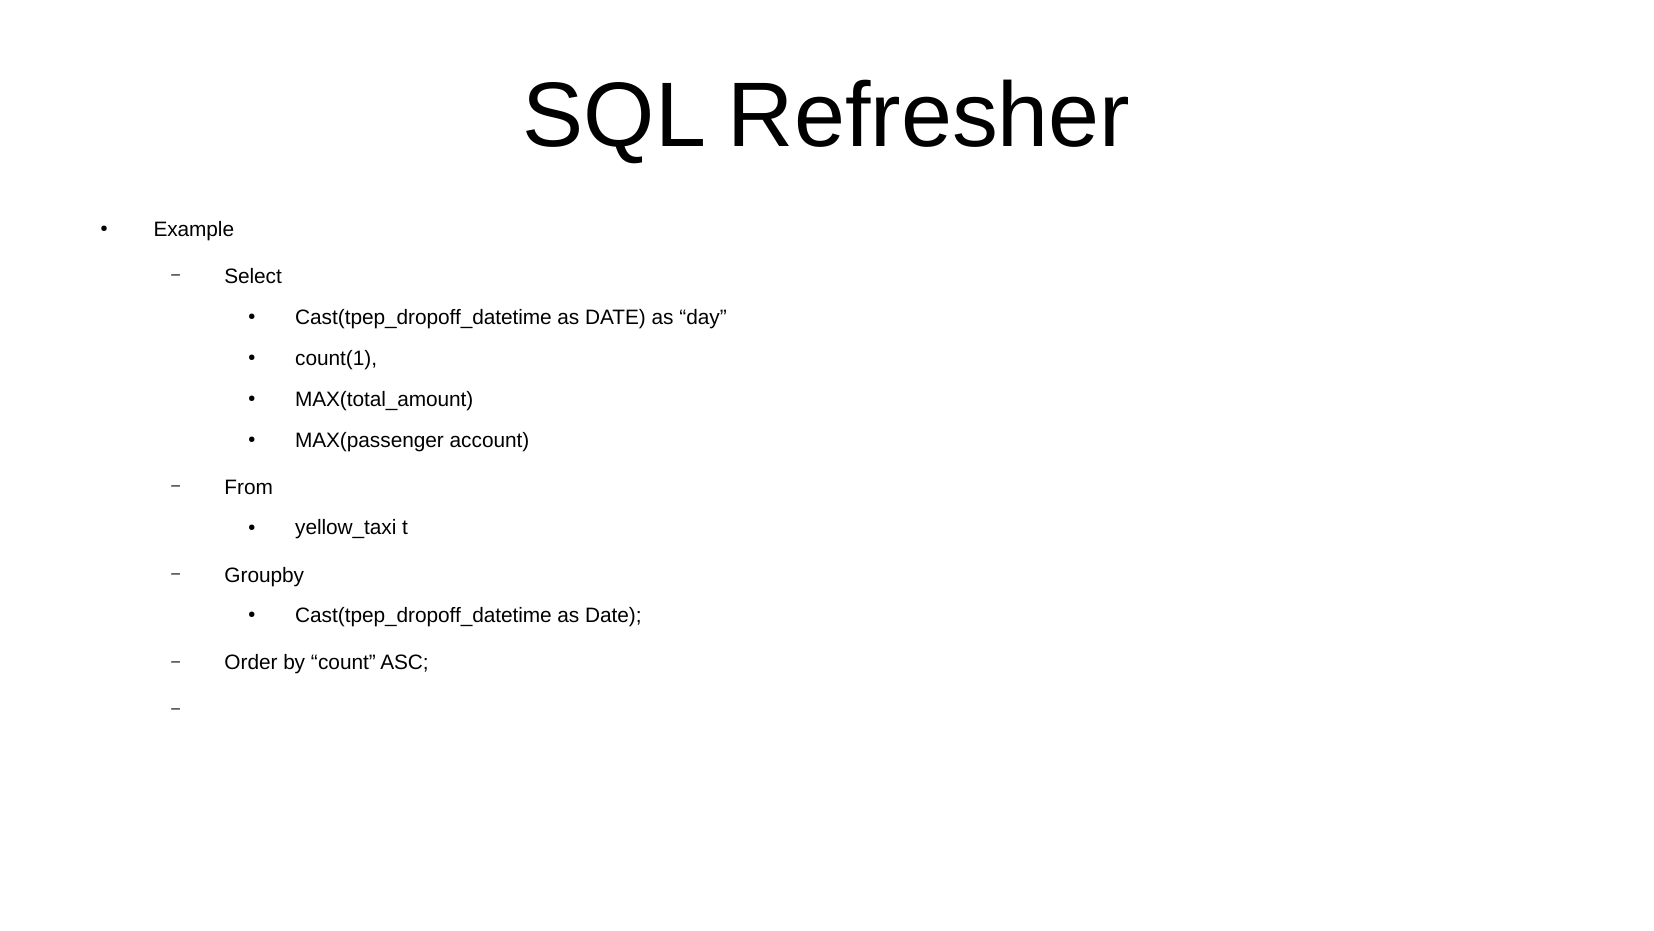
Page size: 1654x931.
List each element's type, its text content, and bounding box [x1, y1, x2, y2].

title SQL Refresher [82, 37, 1571, 193]
list Example Select Cast(tpep_dropoff_datetime as DATE) as “day” count(1), MAX(total_amount) MAX(passenger account) From yellow_taxi t Groupby Cast(tpep_dropoff_datetime as Date); Order by “count” ASC; [82, 217, 1621, 916]
